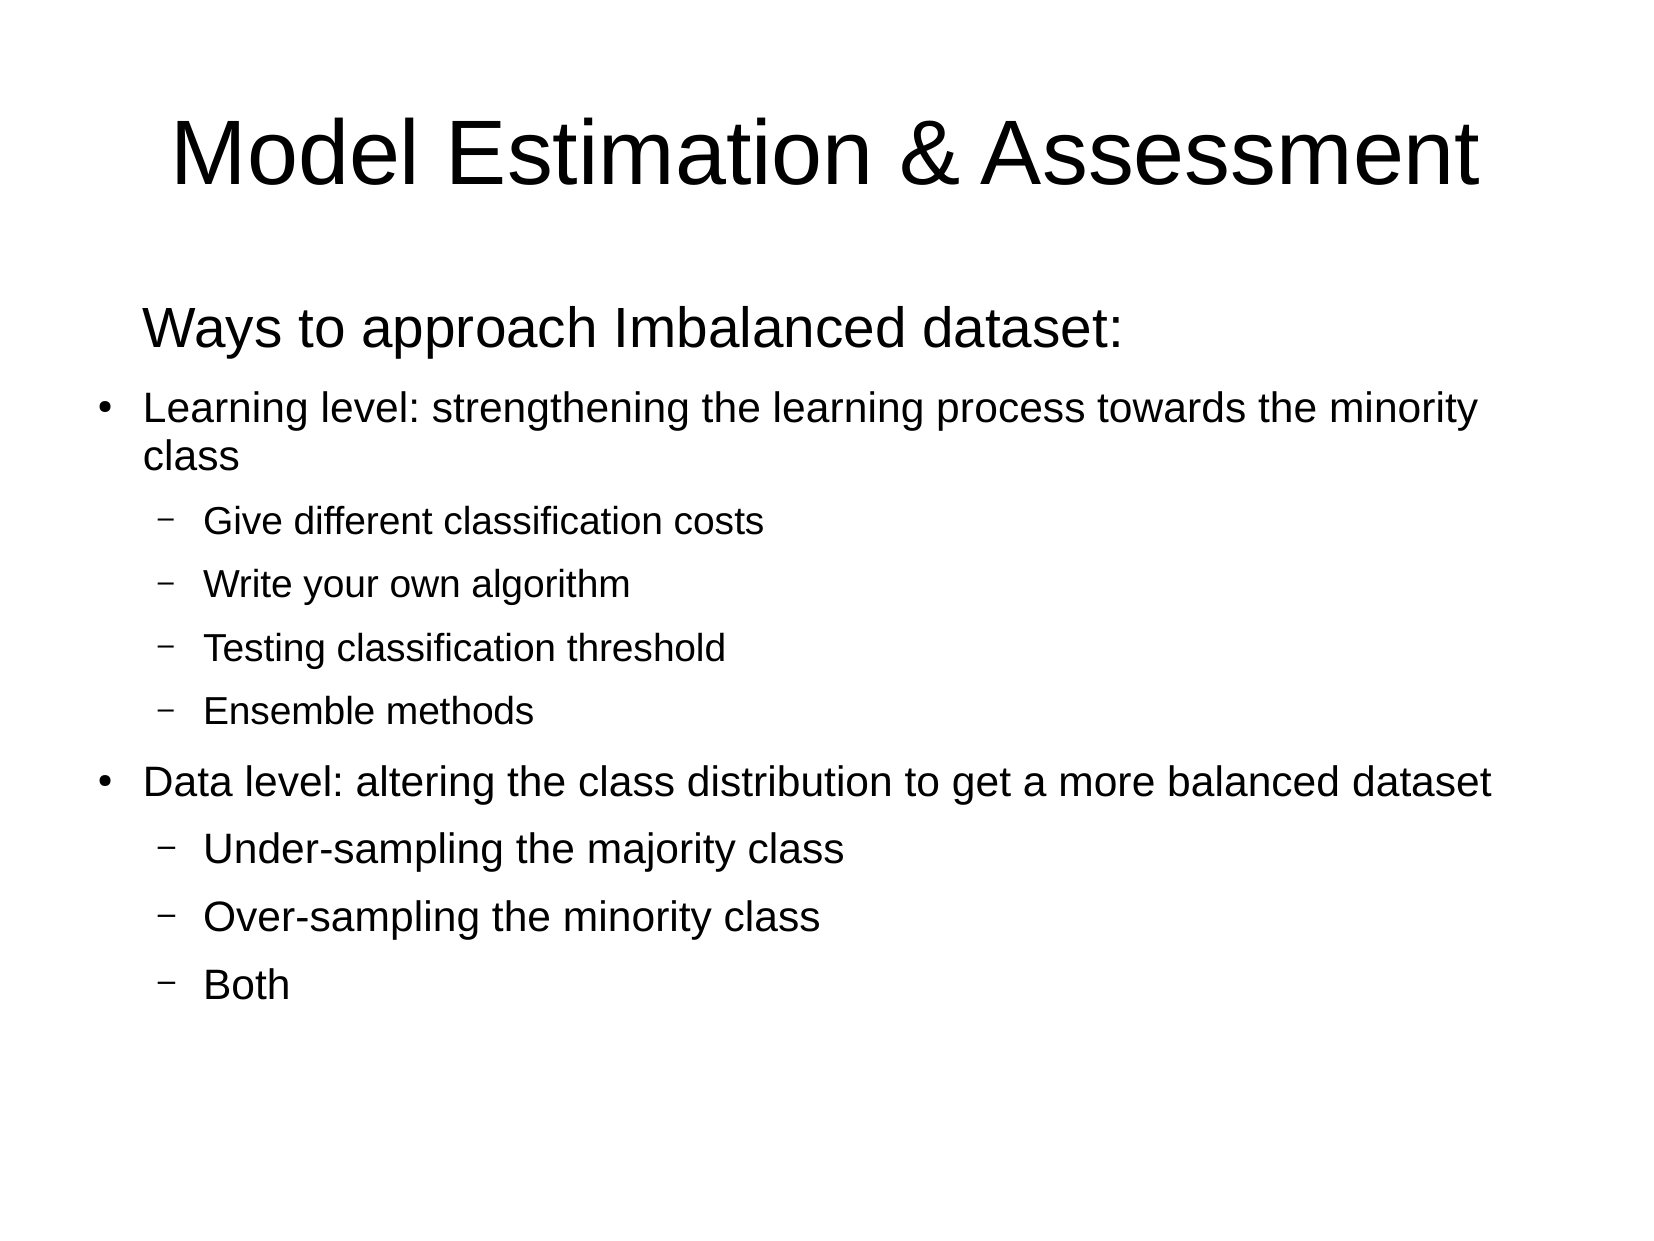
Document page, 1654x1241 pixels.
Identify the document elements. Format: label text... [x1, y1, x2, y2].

title Model Estimation & Assessment [82, 49, 1571, 257]
list Ways to approach Imbalanced dataset: Learning level: strengthening the learning process towards the minority class Give different classification costs Write your own algorithm Testing classification threshold Ensemble methods Data level: altering the class distribution to get a more balanced dataset Under-sampling the majority class Over-sampling the minority class Both [82, 296, 1571, 1016]
